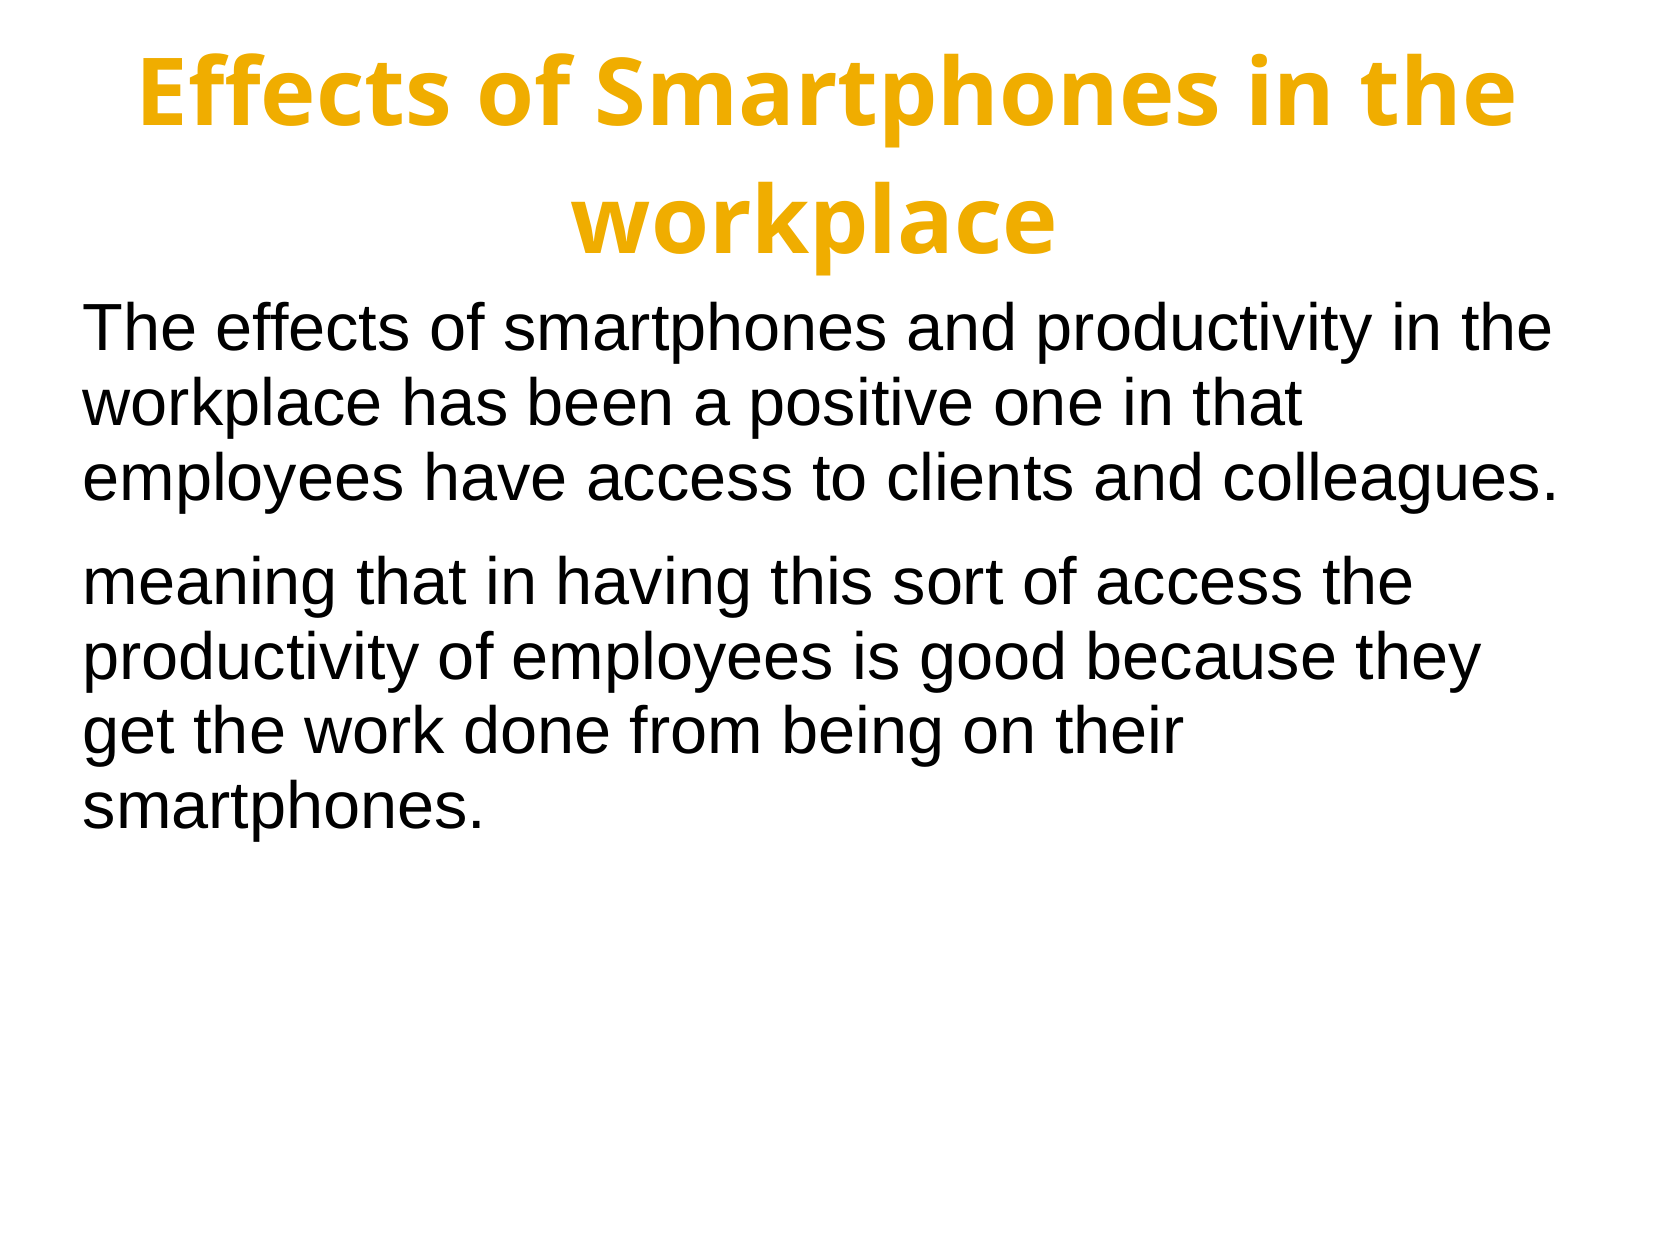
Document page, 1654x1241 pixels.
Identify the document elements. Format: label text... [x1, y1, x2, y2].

title Effects of Smartphones in the workplace [82, 38, 1571, 268]
list The effects of smartphones and productivity in the workplace has been a positive one in that employees have access to clients and colleagues. meaning that in having this sort of access the productivity of employees is good because they get the work done from being on their smartphones. [82, 290, 1571, 844]
